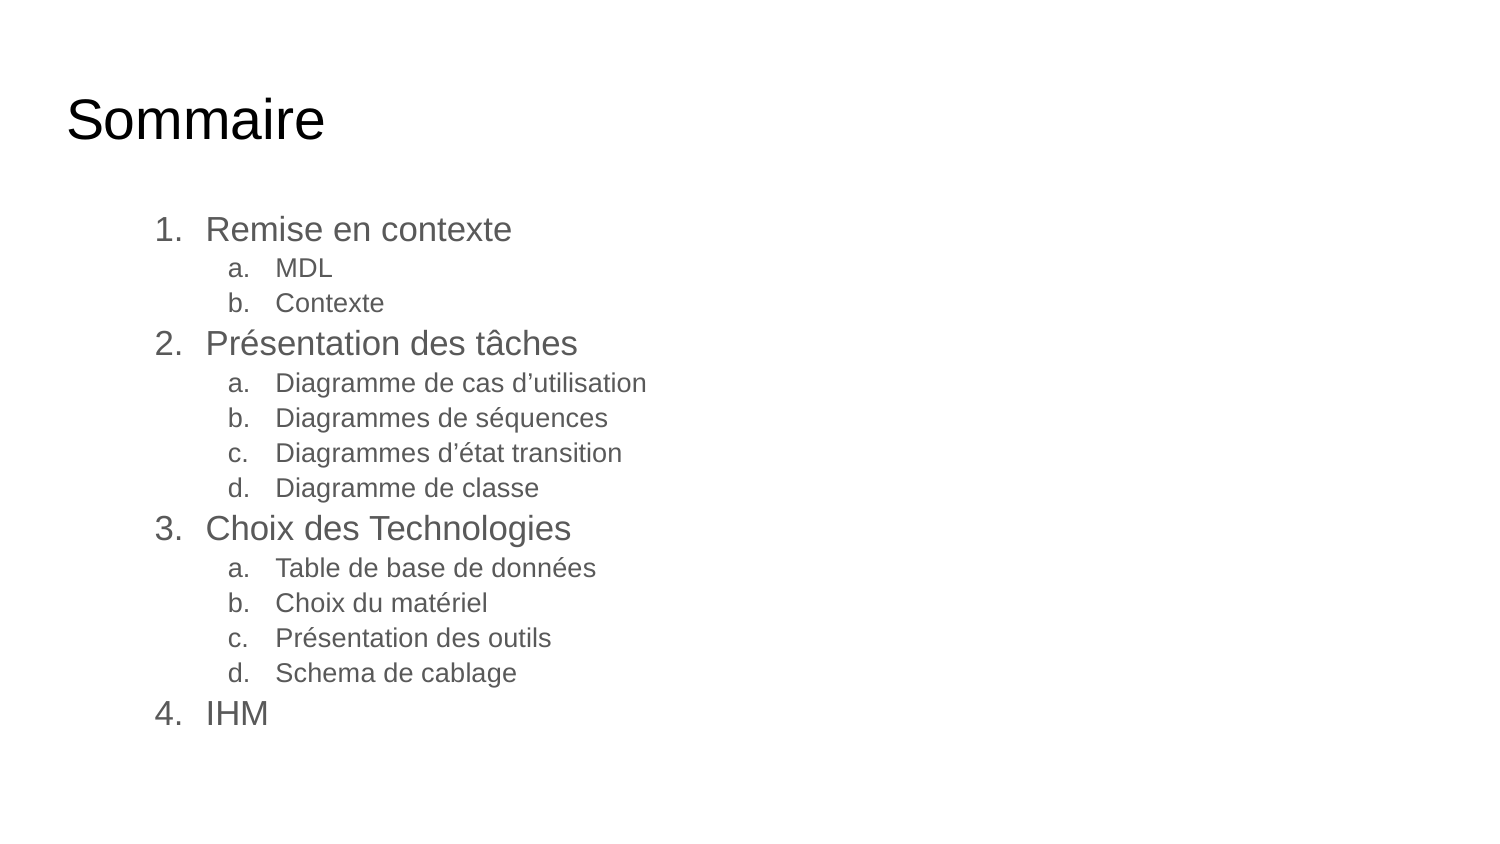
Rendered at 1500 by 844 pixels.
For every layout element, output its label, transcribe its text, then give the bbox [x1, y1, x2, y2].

list Remise en contexte MDL Contexte Présentation des tâches Diagramme de cas d’utilisation Diagrammes de séquences Diagrammes d’état transition Diagramme de classe Choix des Technologies Table de base de données Choix du matériel Présentation des outils Schema de cablage IHM [51, 189, 1449, 750]
title Sommaire [51, 72, 1449, 167]
